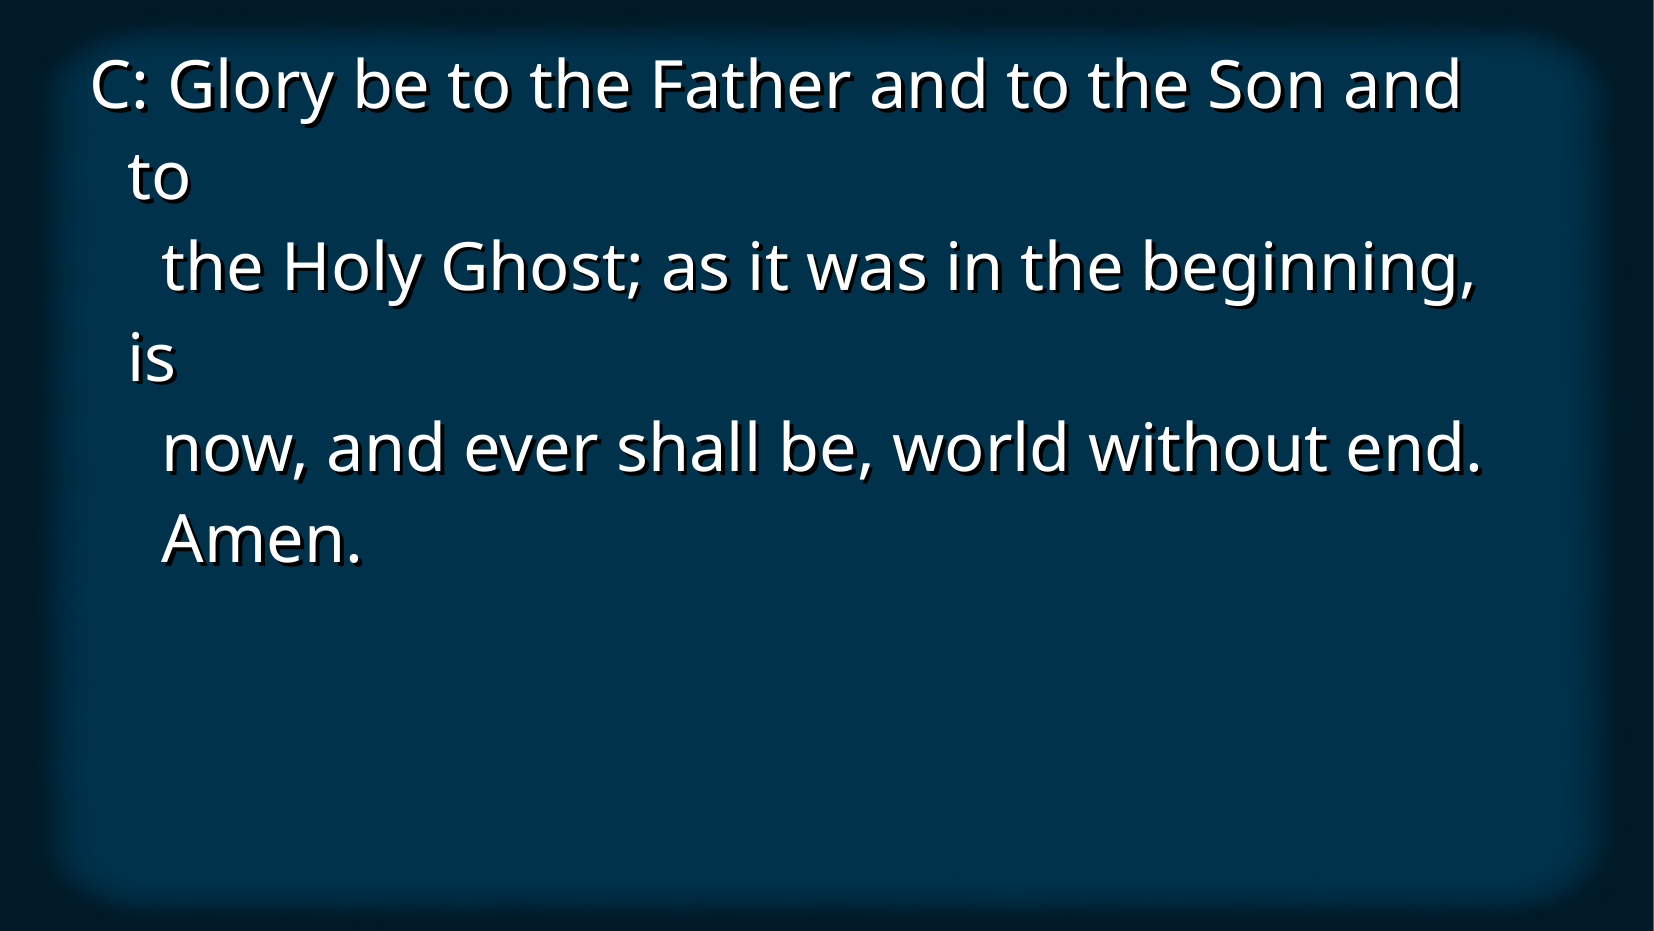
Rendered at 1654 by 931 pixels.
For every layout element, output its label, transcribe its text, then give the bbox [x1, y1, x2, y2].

picture [0, 0, 1654, 931]
text_box C: Glory be to the Father and to the Son and to the Holy Ghost; as it was in the beginning, is now, and ever shall be, world without end. Amen. [75, 30, 1561, 400]
